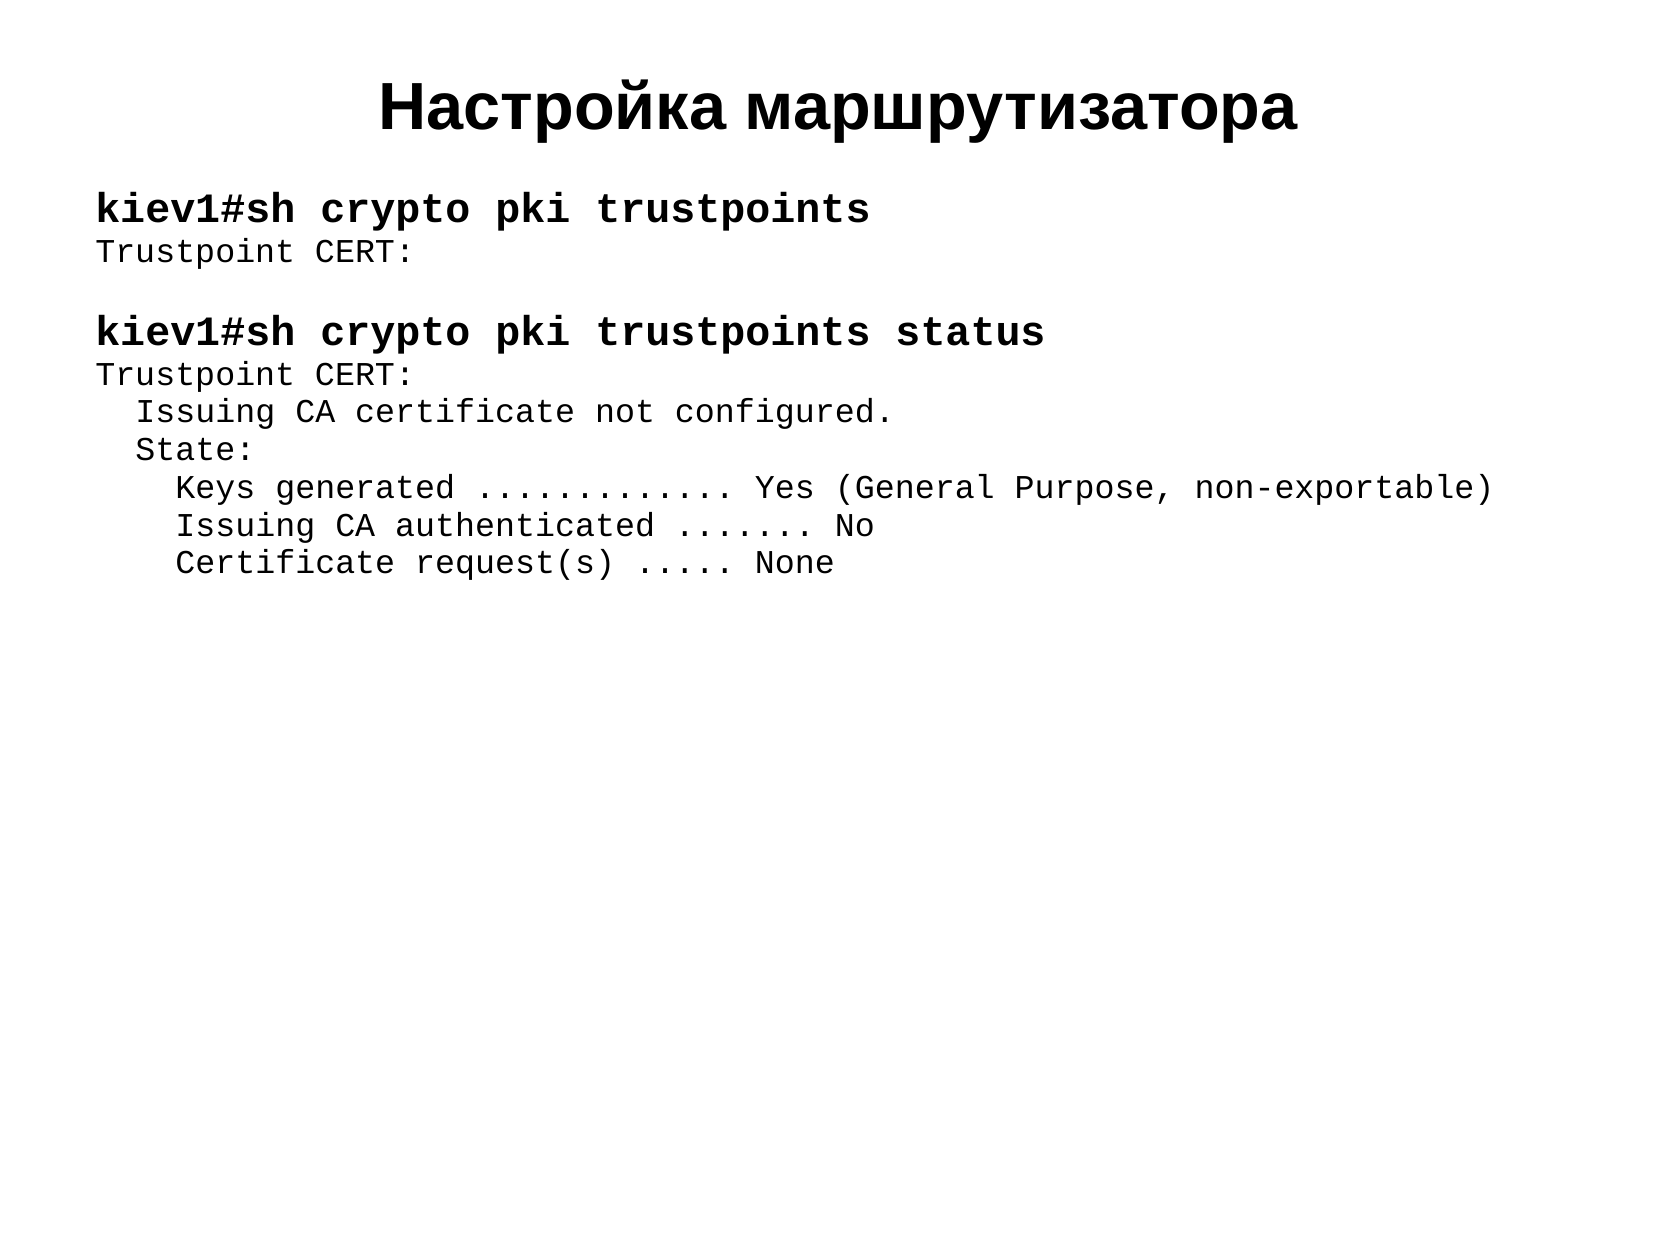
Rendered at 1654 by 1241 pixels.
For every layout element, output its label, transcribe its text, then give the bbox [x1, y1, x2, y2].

text_box Настройка маршрутизатора [64, 37, 1613, 151]
list kiev1#sh crypto pki trustpoints Trustpoint CERT: kiev1#sh crypto pki trustpoints status Trustpoint CERT: Issuing CA certificate not configured. State: Keys generated ............. Yes (General Purpose, non-exportable) Issuing CA authenticated ....... No Certificate request(s) ..... None [95, 187, 1538, 1208]
